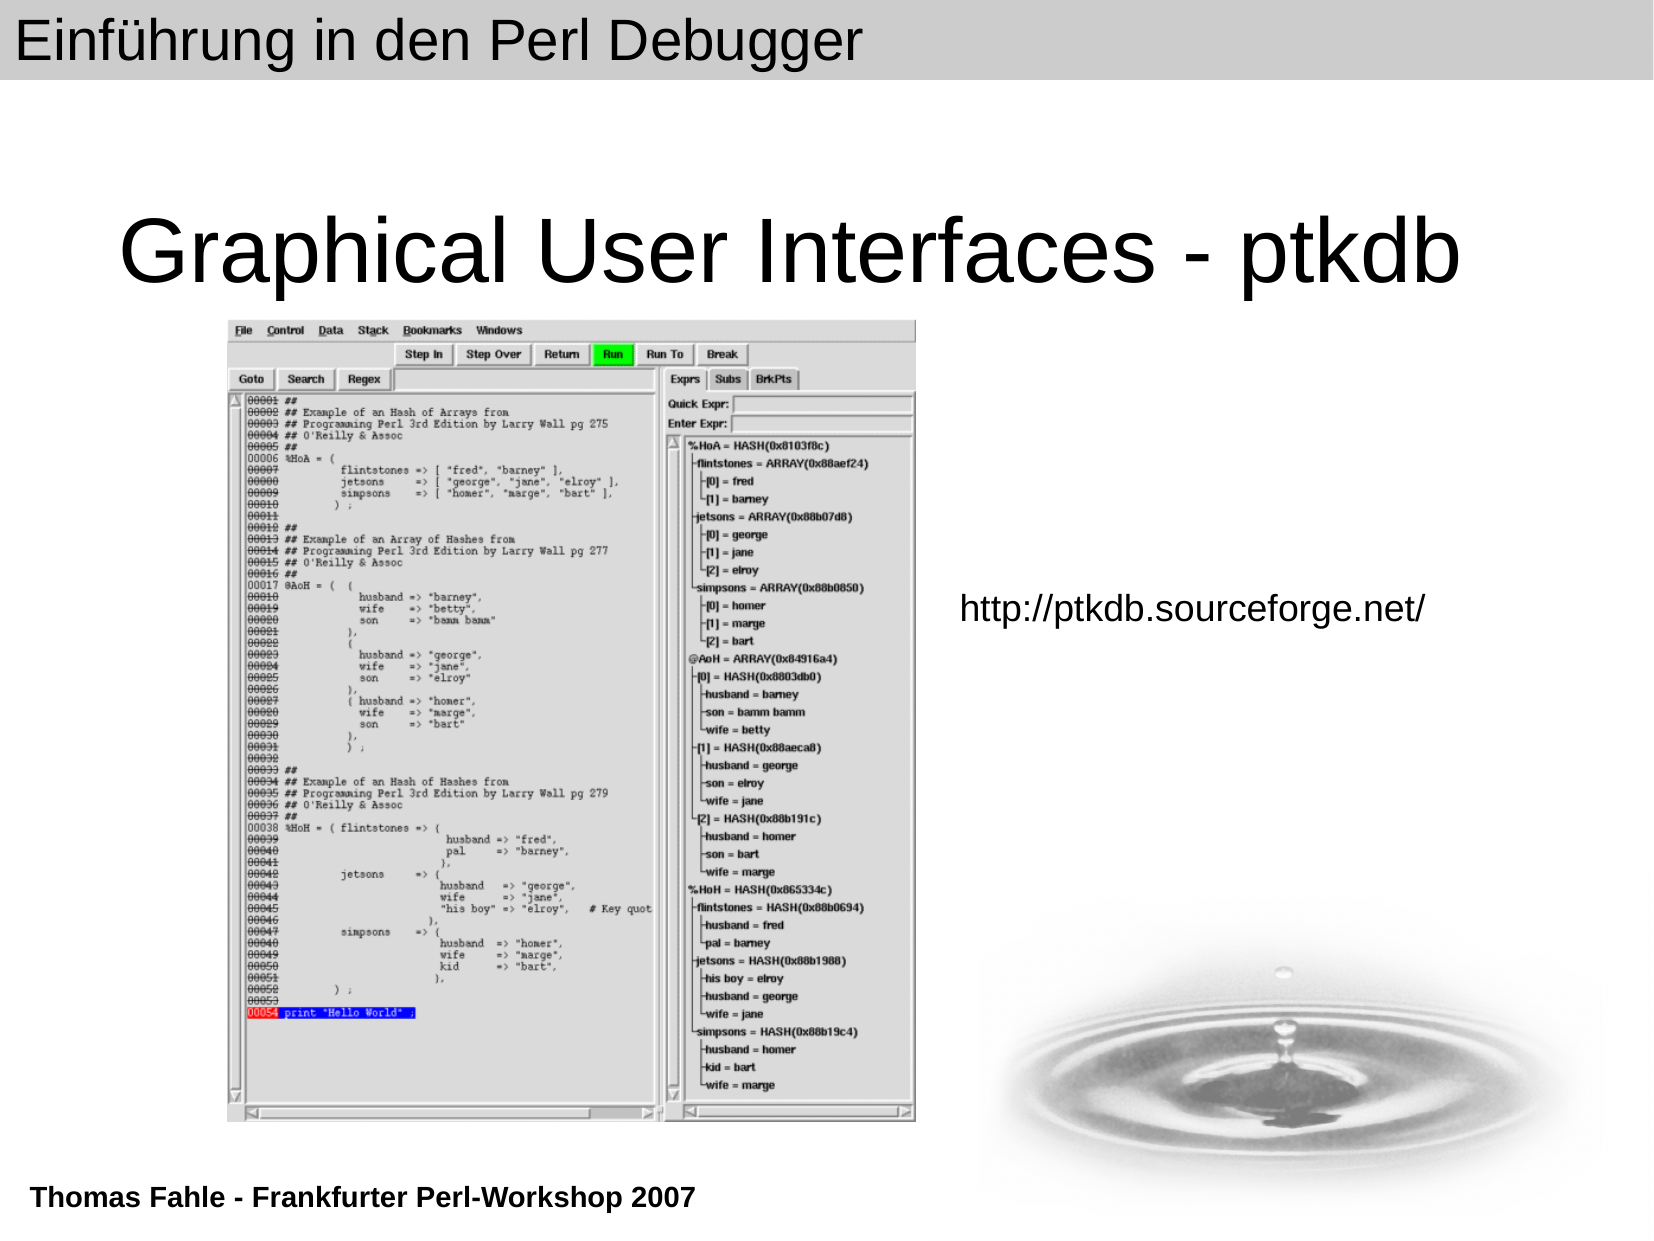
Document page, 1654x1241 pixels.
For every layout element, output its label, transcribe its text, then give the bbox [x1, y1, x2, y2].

text_box http://ptkdb.sourceforge.net/ [944, 580, 1442, 638]
title Graphical User Interfaces - ptkdb [47, 147, 1536, 355]
picture [0, 80, 1654, 1241]
